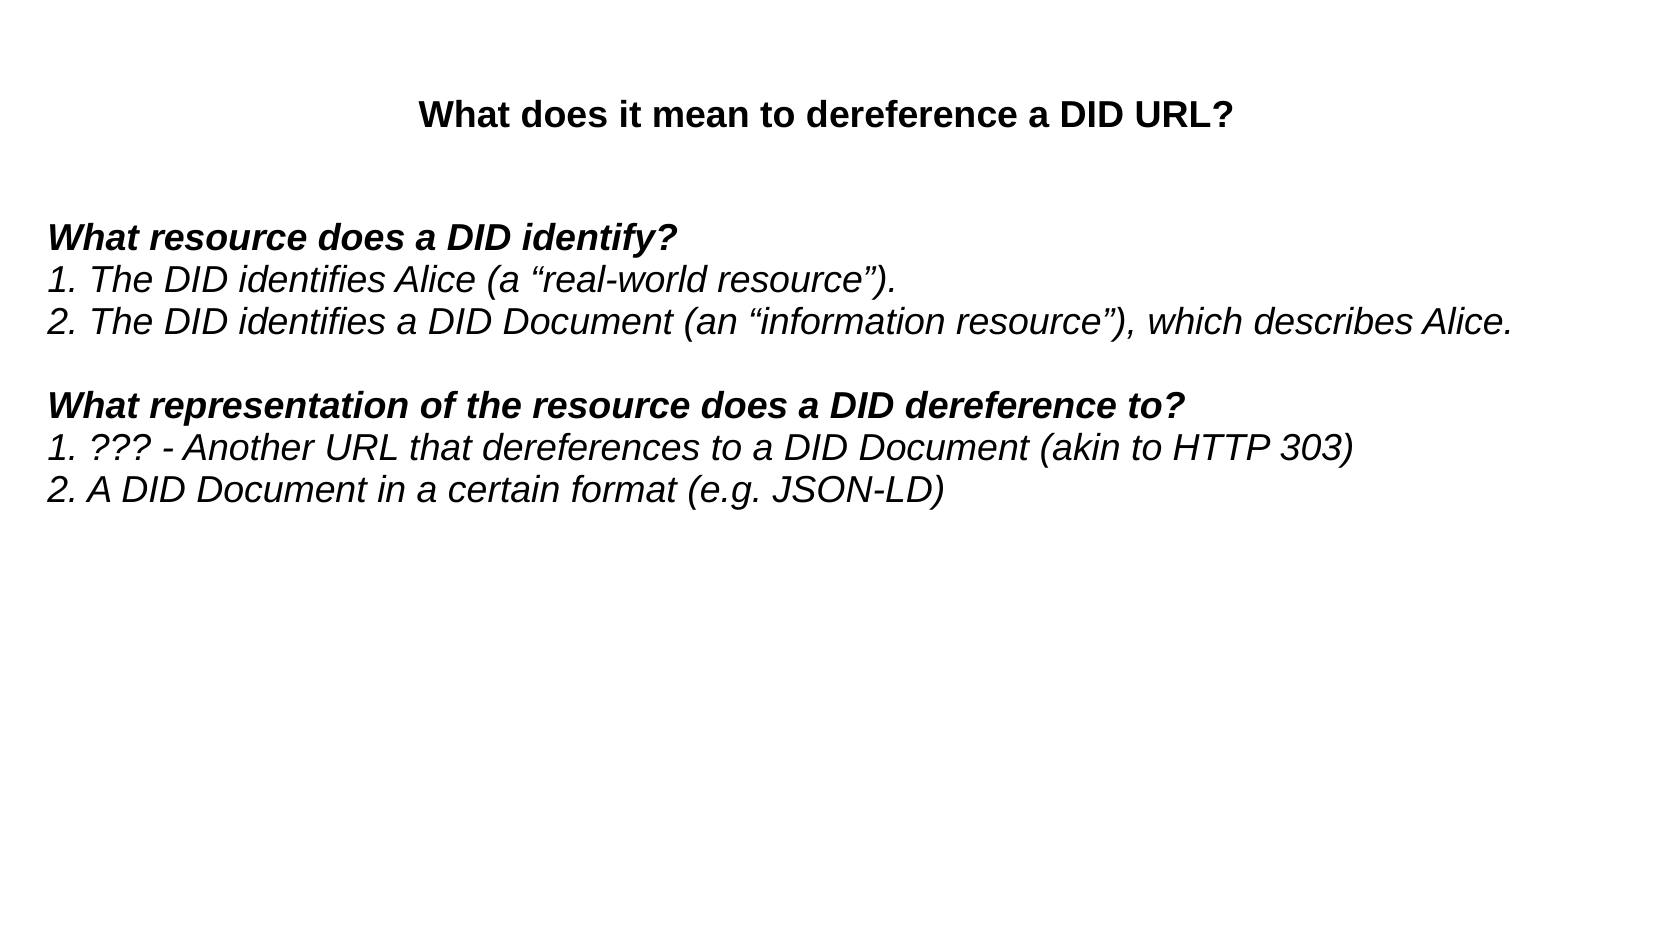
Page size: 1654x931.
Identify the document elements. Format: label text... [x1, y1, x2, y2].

title What does it mean to dereference a DID URL? [82, 37, 1571, 193]
text_box What resource does a DID identify? 1. The DID identifies Alice (a “real-world resource”). 2. The DID identifies a DID Document (an “information resource”), which describes Alice. What representation of the resource does a DID dereference to? 1. ??? - Another URL that dereferences to a DID Document (akin to HTTP 303) 2. A DID Document in a certain format (e.g. JSON-LD) [47, 200, 1621, 527]
